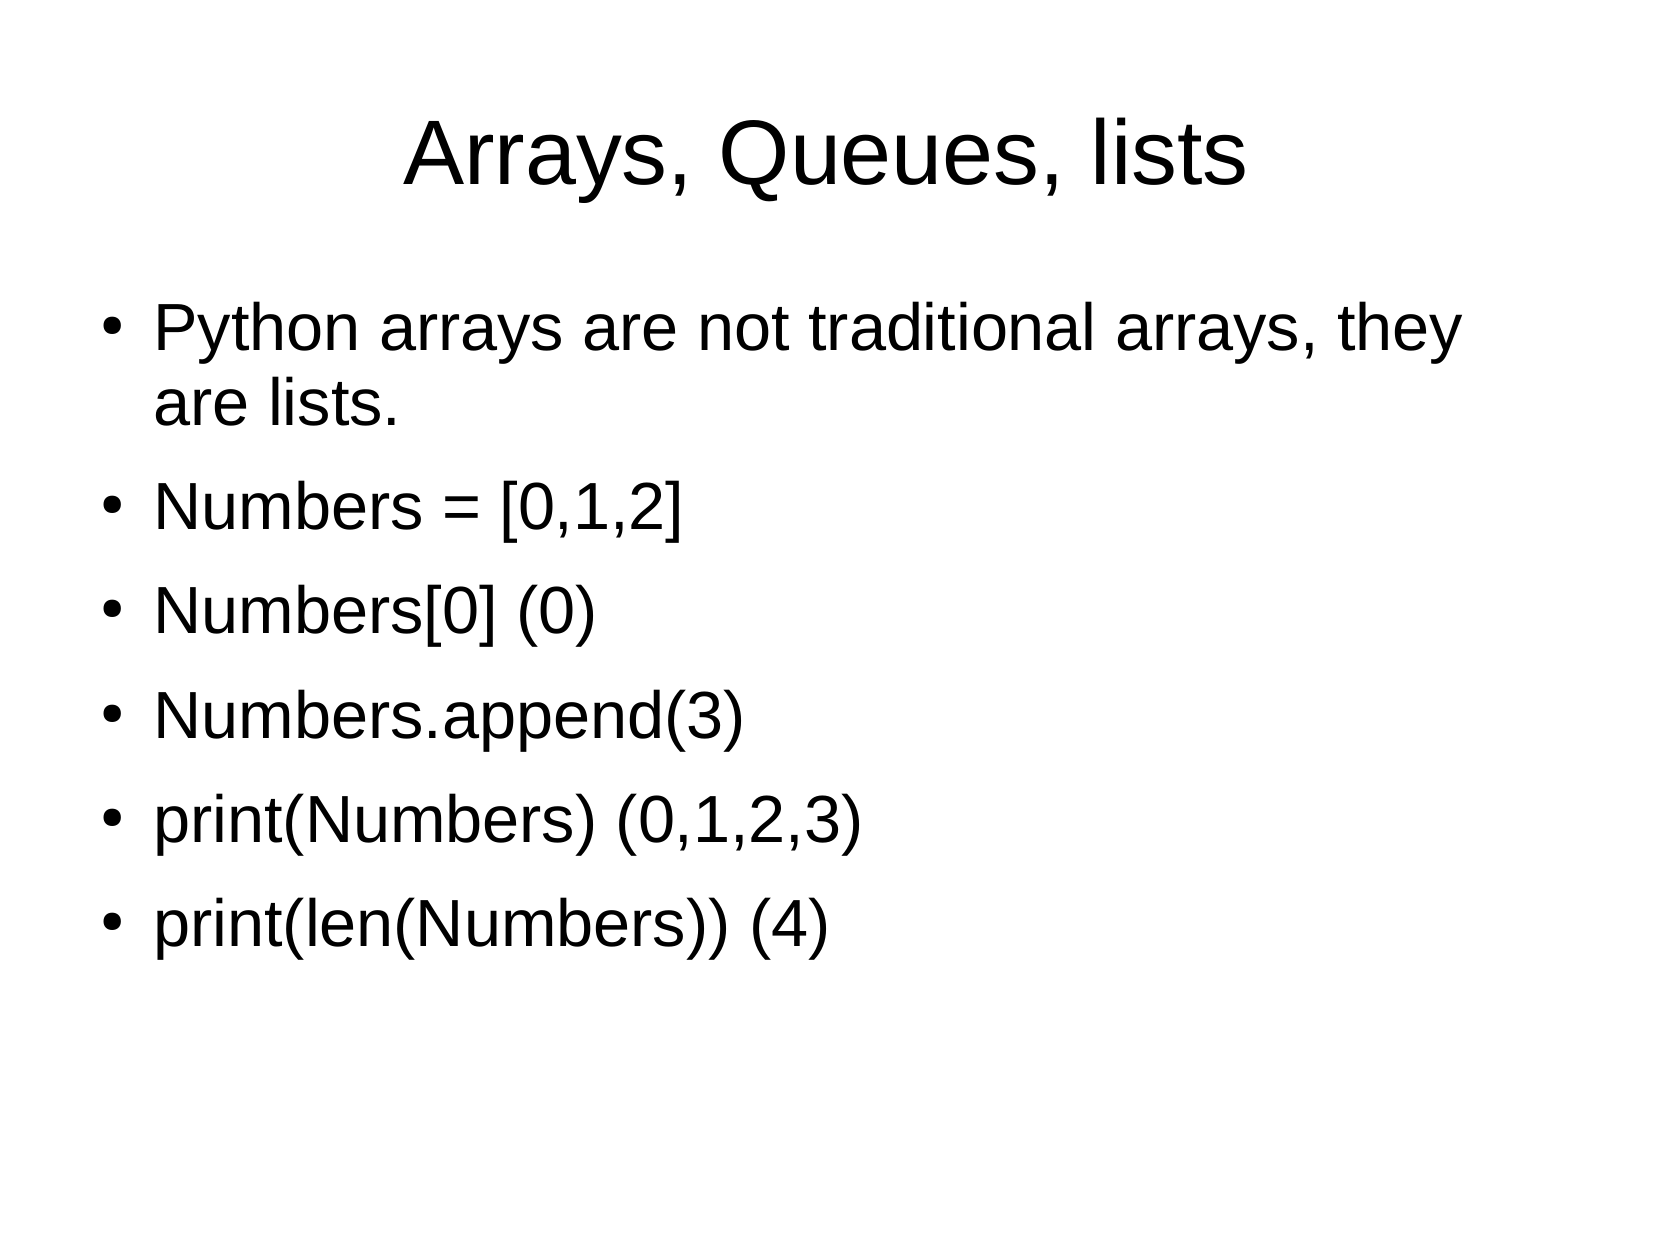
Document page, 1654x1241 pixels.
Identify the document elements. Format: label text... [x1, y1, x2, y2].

list Python arrays are not traditional arrays, they are lists. Numbers = [0,1,2] Numbers[0] (0) Numbers.append(3) print(Numbers) (0,1,2,3) print(len(Numbers)) (4) [82, 290, 1571, 1010]
title Arrays, Queues, lists [82, 49, 1571, 257]
